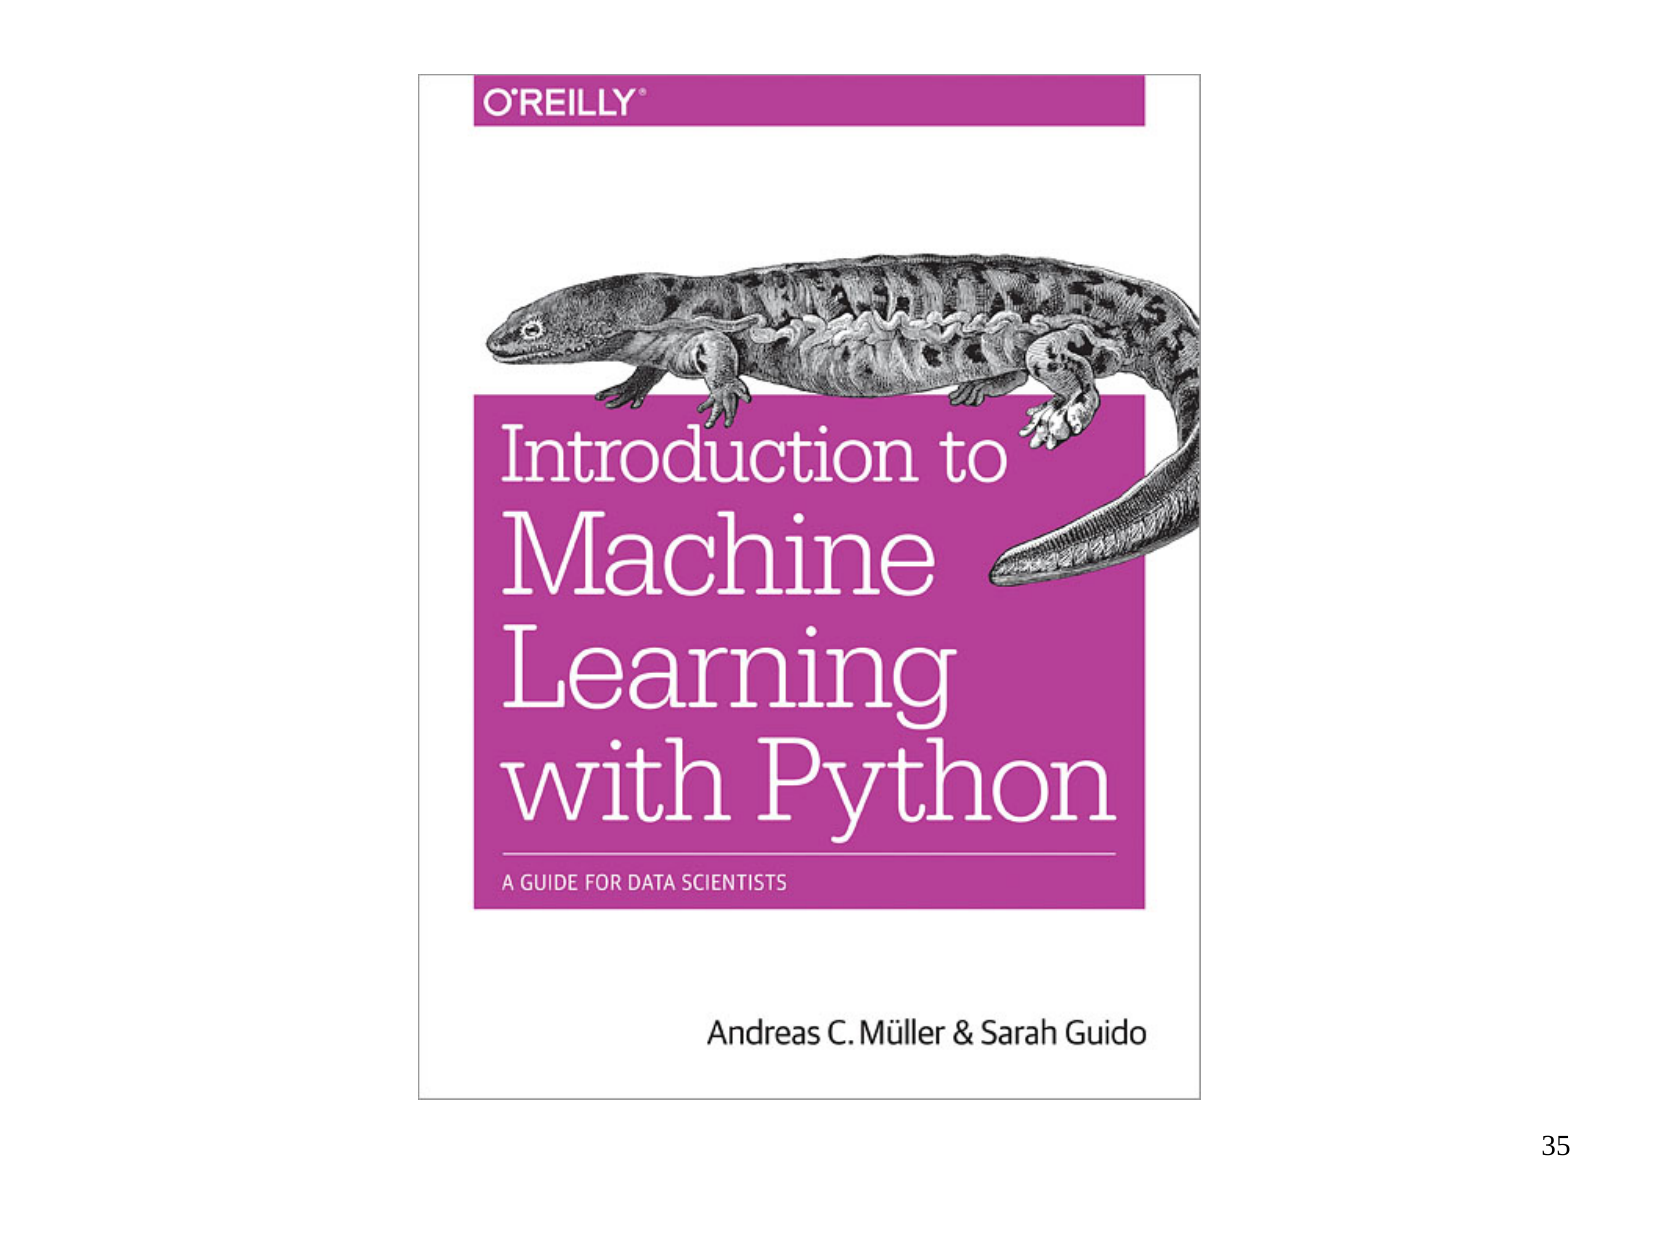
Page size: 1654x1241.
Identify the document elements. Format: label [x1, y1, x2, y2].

picture [418, 74, 1201, 1100]
